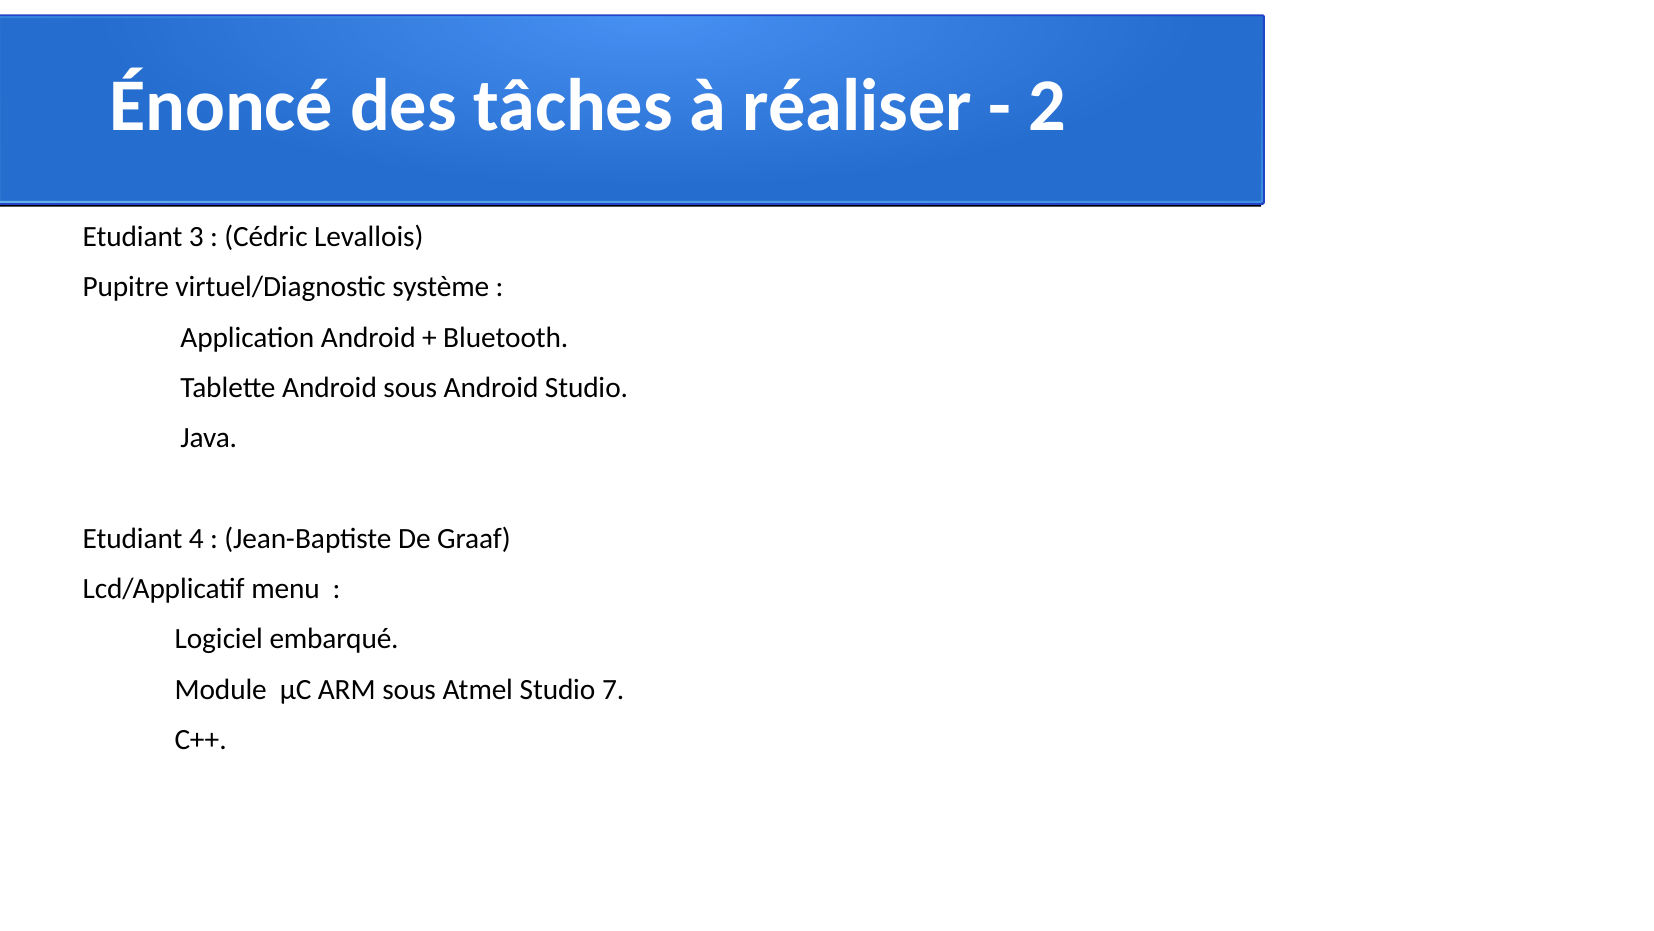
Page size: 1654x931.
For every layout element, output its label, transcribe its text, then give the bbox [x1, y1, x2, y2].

list Etudiant 3 : (Cédric Levallois) Pupitre virtuel/Diagnostic système : Application Android + Bluetooth. Tablette Android sous Android Studio. Java. Etudiant 4 : (Jean-Baptiste De Graaf) Lcd/Applicatif menu : Logiciel embarqué. Module µC ARM sous Atmel Studio 7. C++. [82, 224, 1571, 764]
title Énoncé des tâches à réaliser - 2 [82, 35, 1235, 189]
